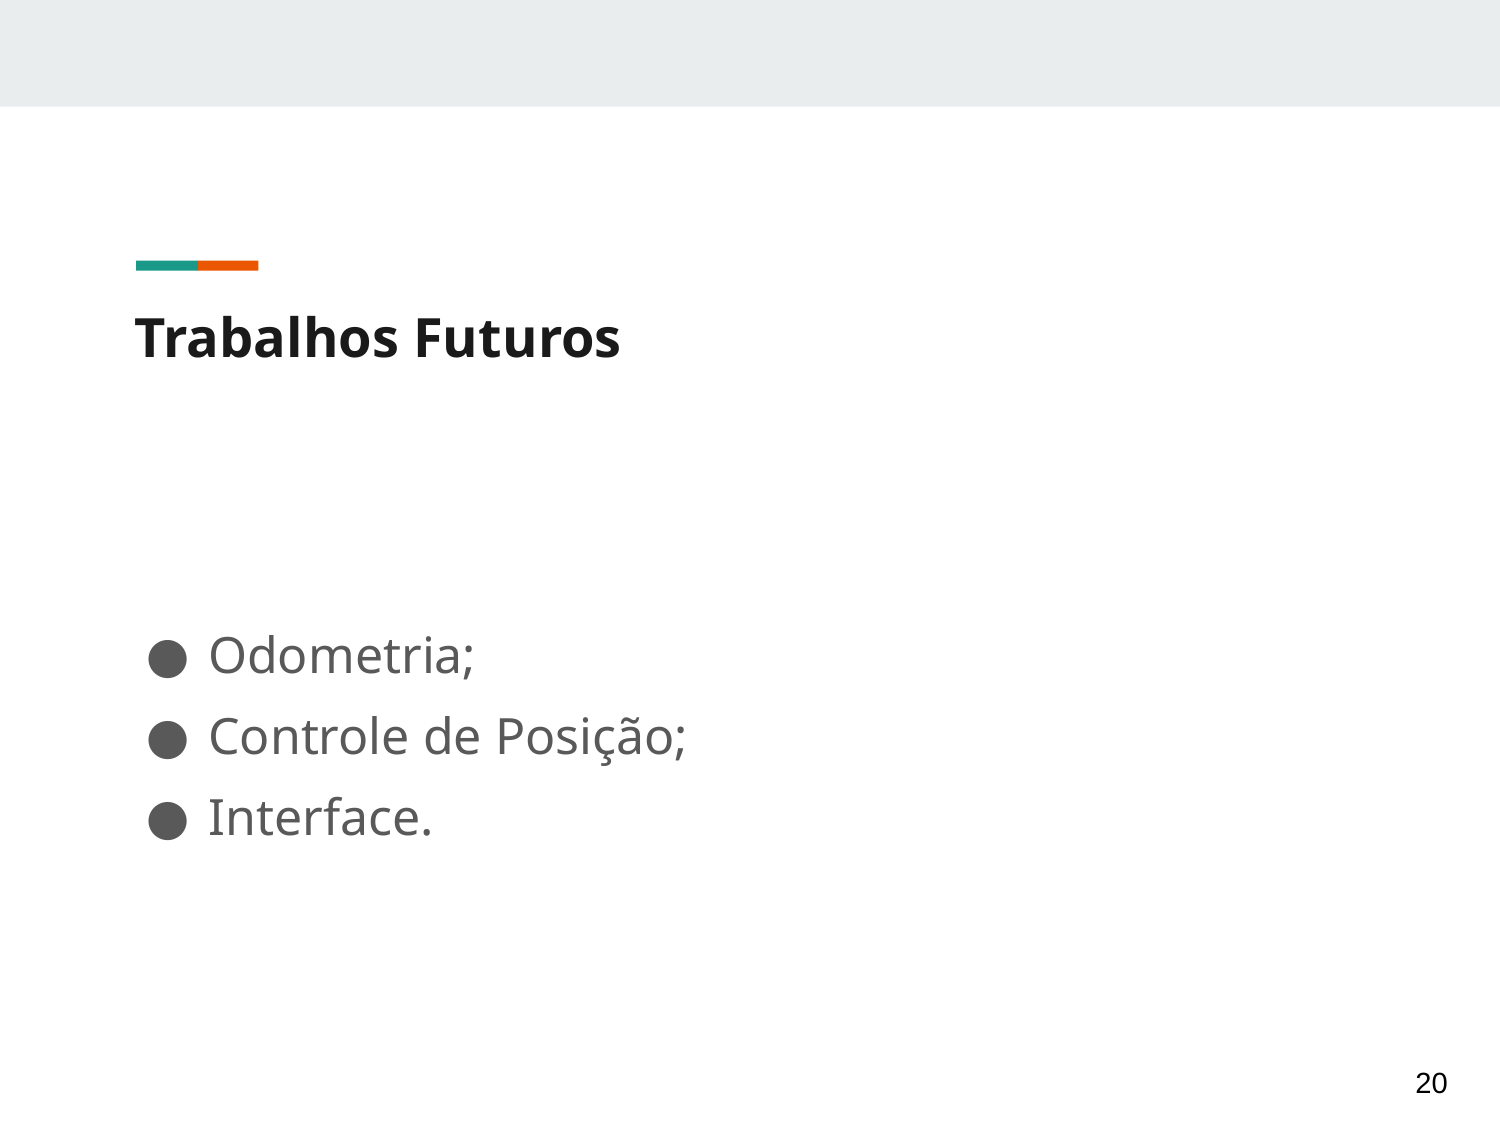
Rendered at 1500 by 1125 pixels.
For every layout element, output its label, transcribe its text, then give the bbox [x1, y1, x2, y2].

title Trabalhos Futuros [119, 288, 662, 591]
slide_number 20 [1400, 1038, 1491, 1125]
list Odometria; Controle de Posição; Interface. [118, 608, 803, 958]
